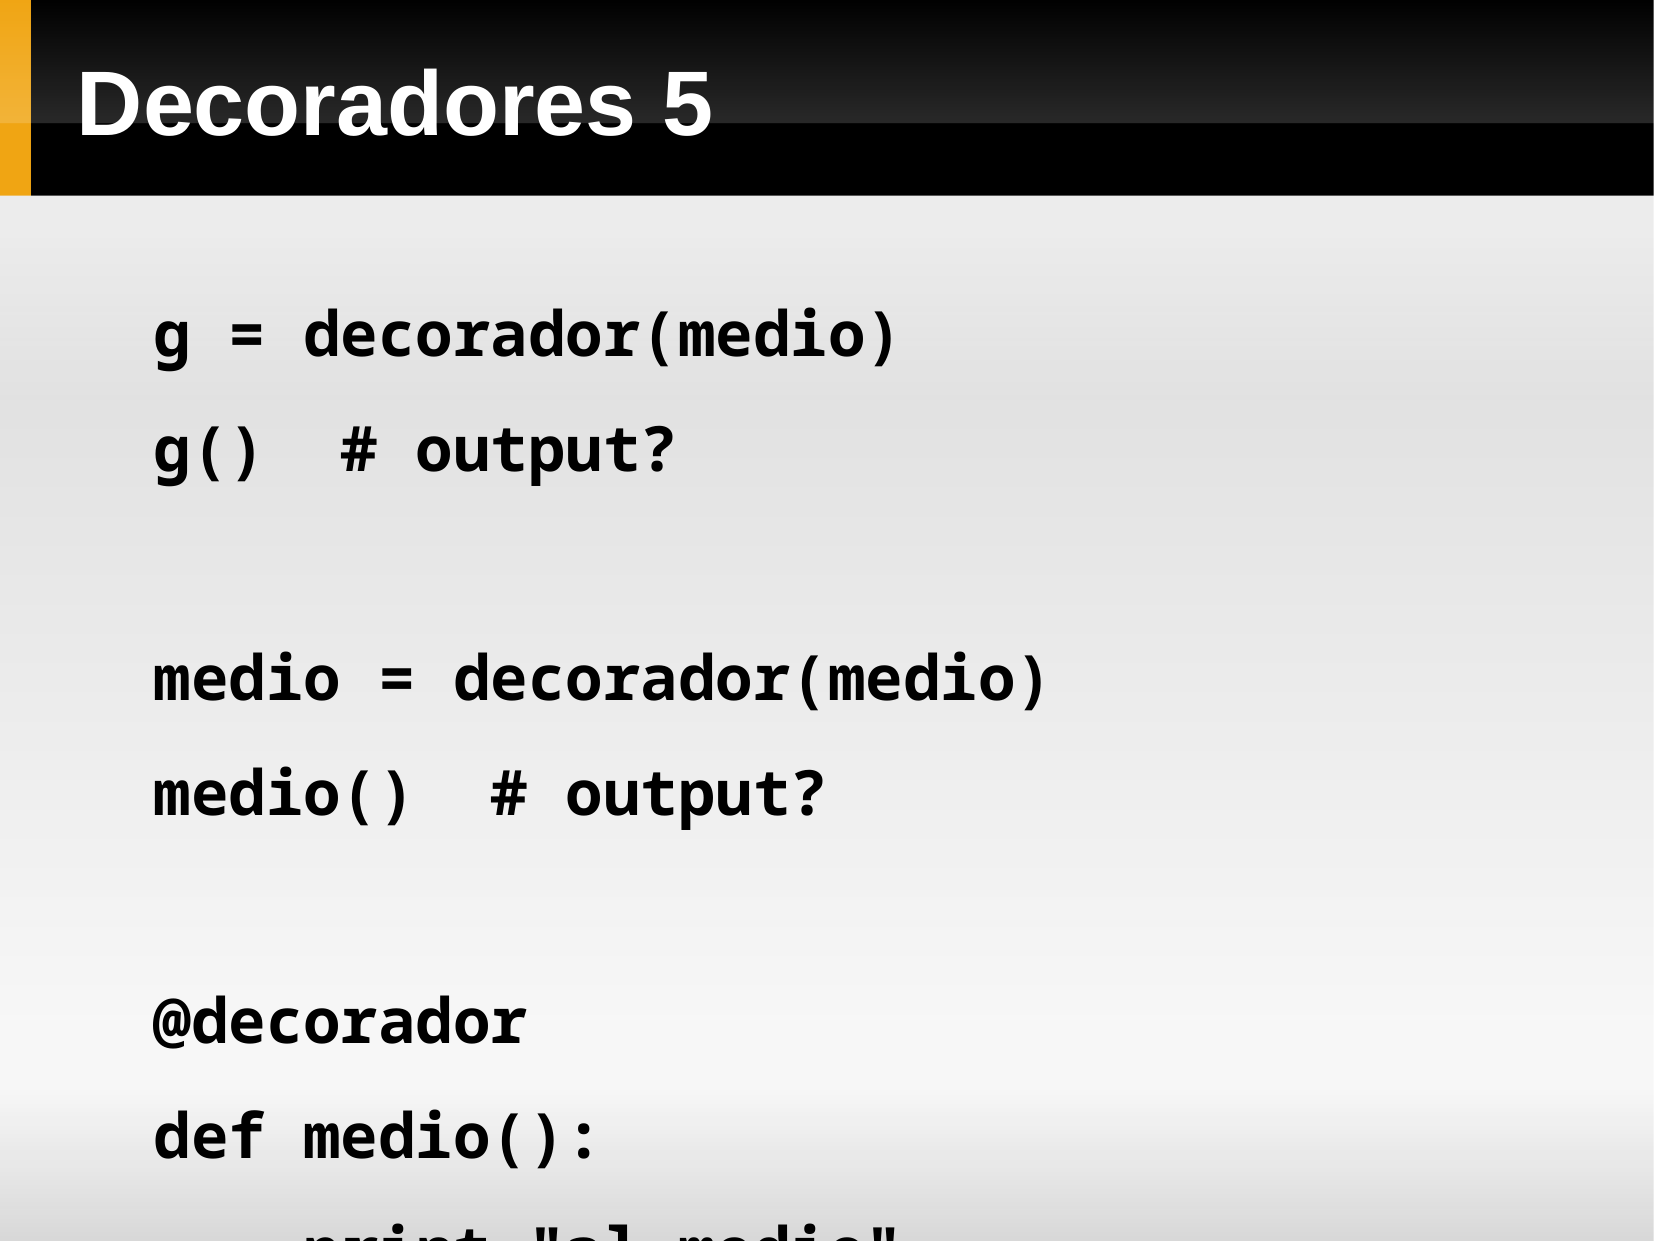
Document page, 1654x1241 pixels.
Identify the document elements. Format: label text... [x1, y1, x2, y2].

list g = decorador(medio) g() # output? medio = decorador(medio) medio() # output? @decorador def medio(): print "al medio" medio() # mismo output [82, 290, 1571, 1182]
picture [0, 0, 1654, 1241]
title Decoradores 5 [76, 0, 1565, 208]
